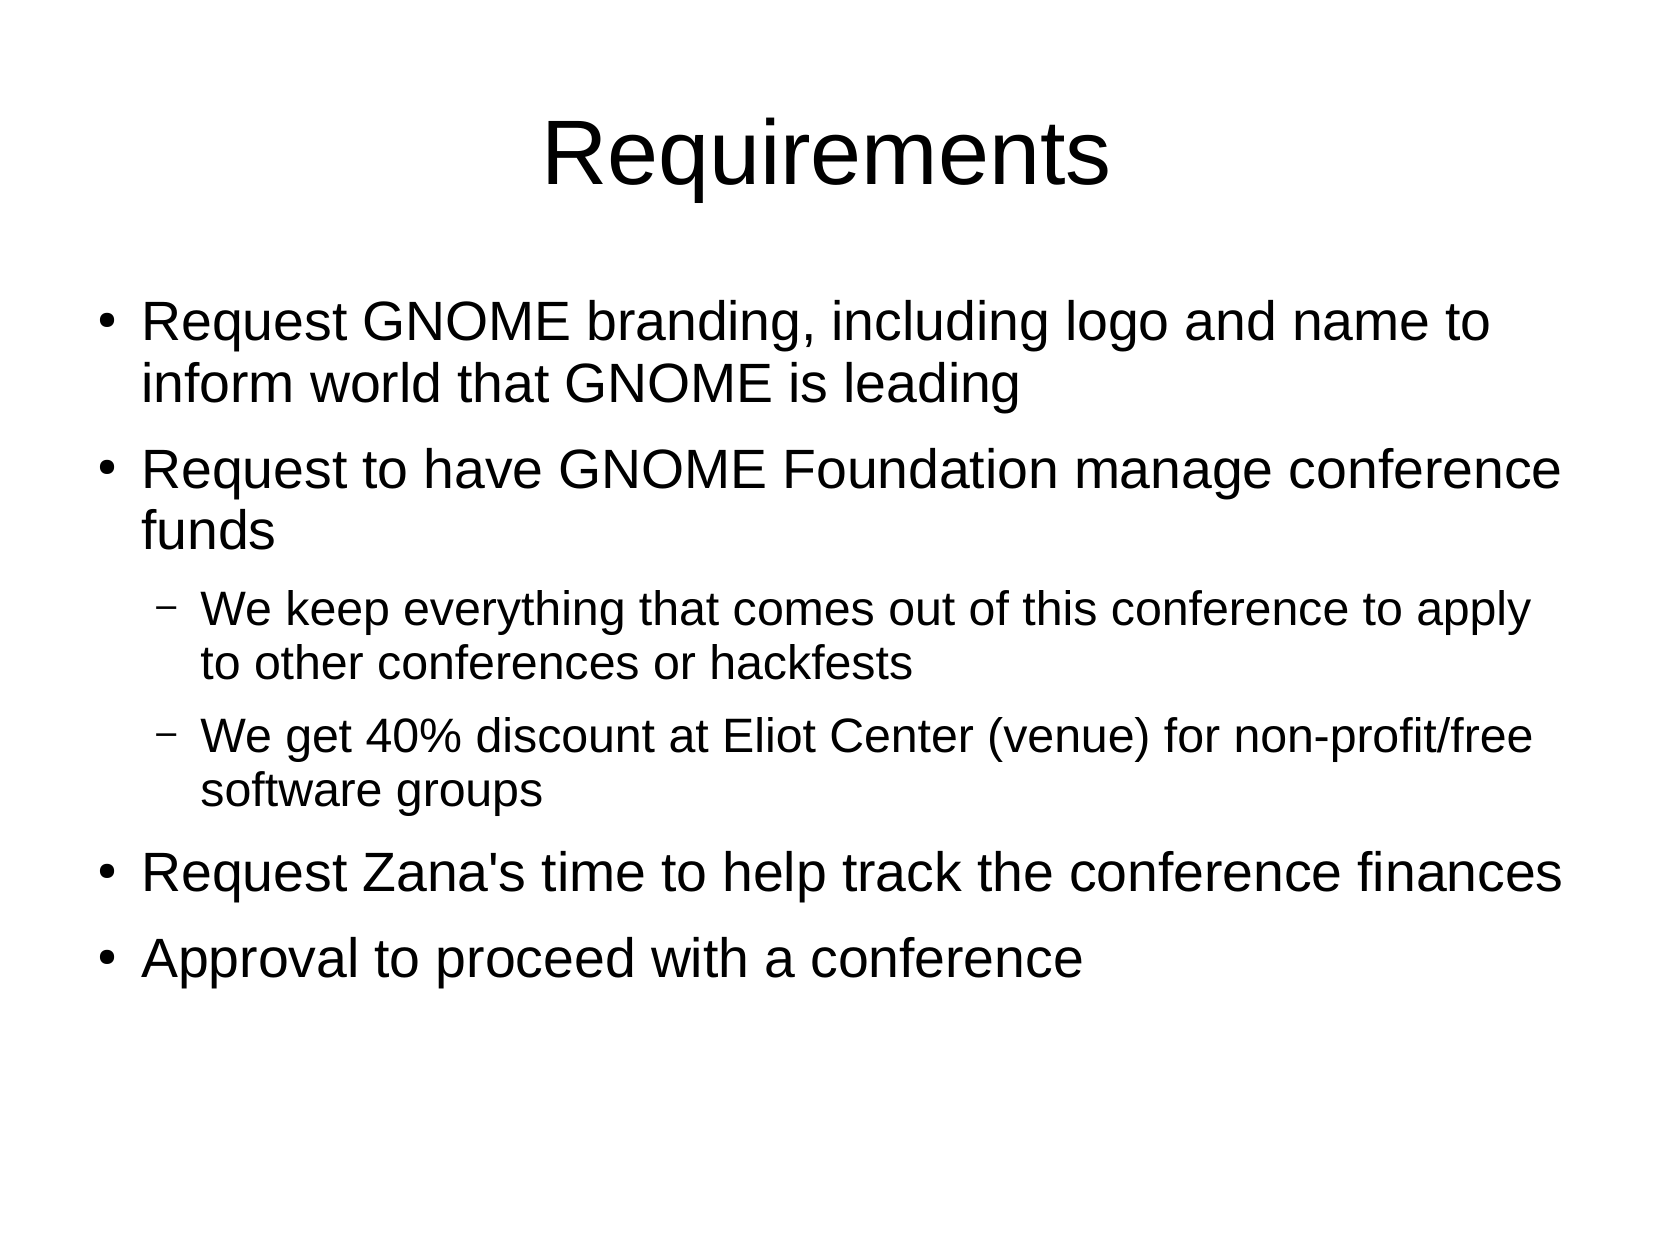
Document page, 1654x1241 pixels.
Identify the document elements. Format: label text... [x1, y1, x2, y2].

list Request GNOME branding, including logo and name to inform world that GNOME is leading Request to have GNOME Foundation manage conference funds We keep everything that comes out of this conference to apply to other conferences or hackfests We get 40% discount at Eliot Center (venue) for non-profit/free software groups Request Zana's time to help track the conference finances Approval to proceed with a conference [82, 290, 1571, 1010]
title Requirements [82, 49, 1571, 257]
